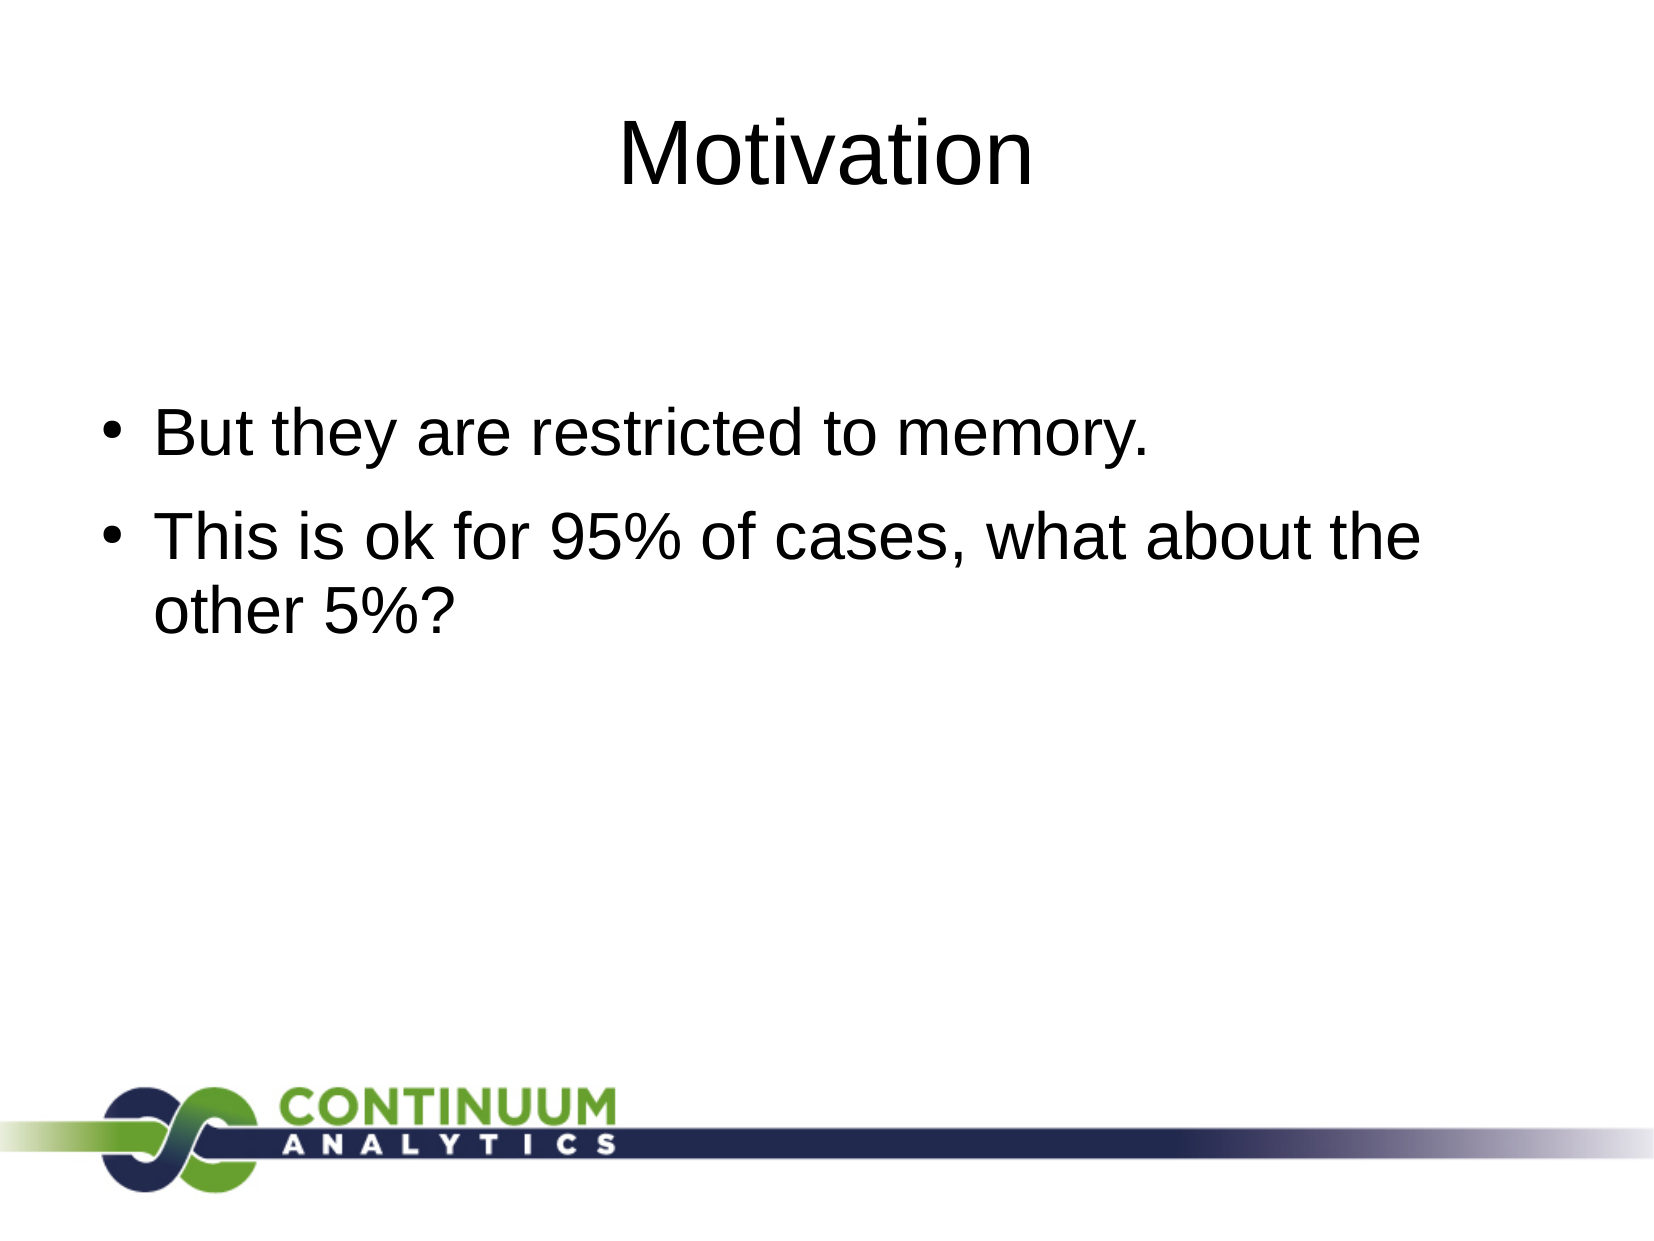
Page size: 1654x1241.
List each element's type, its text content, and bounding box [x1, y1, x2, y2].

title Motivation [82, 49, 1571, 257]
list But they are restricted to memory. This is ok for 95% of cases, what about the other 5%? [82, 290, 1571, 1010]
